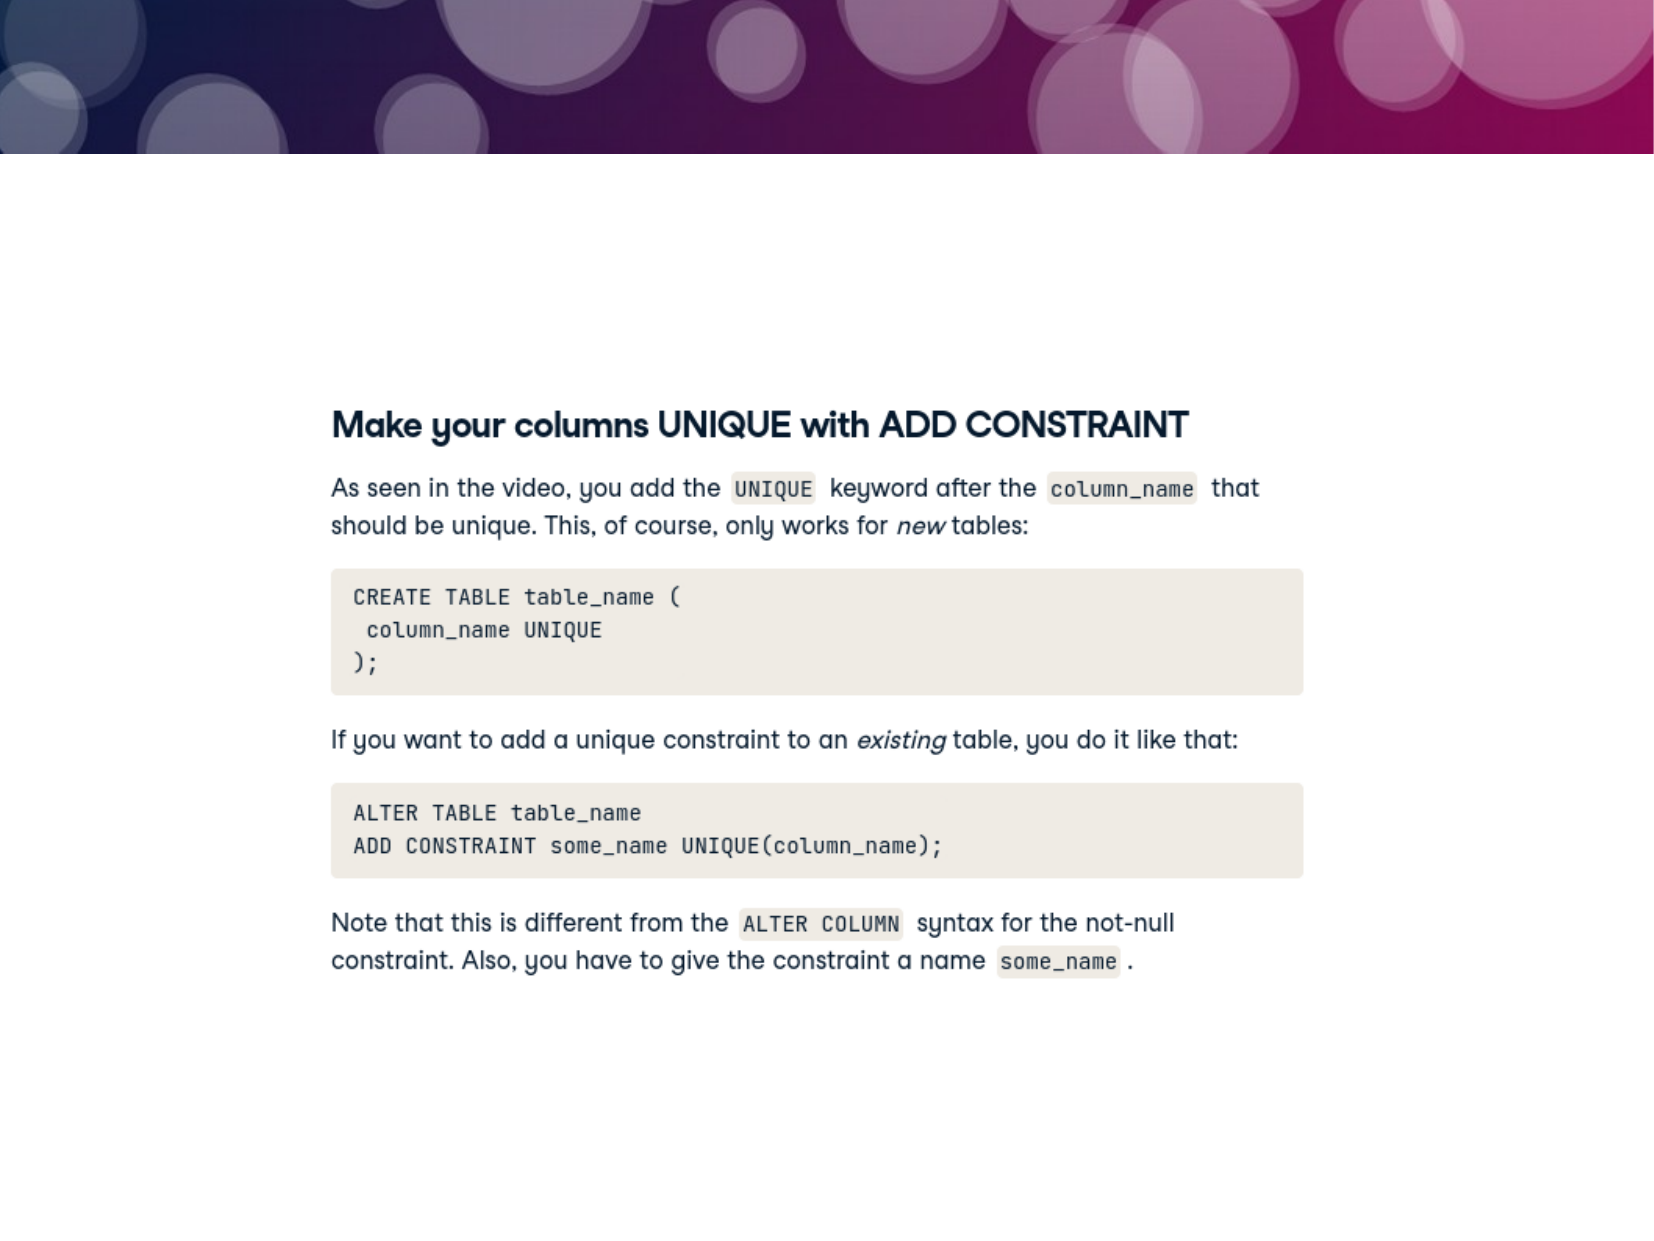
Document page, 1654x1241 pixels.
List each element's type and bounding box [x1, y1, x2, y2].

picture [300, 364, 1335, 1036]
